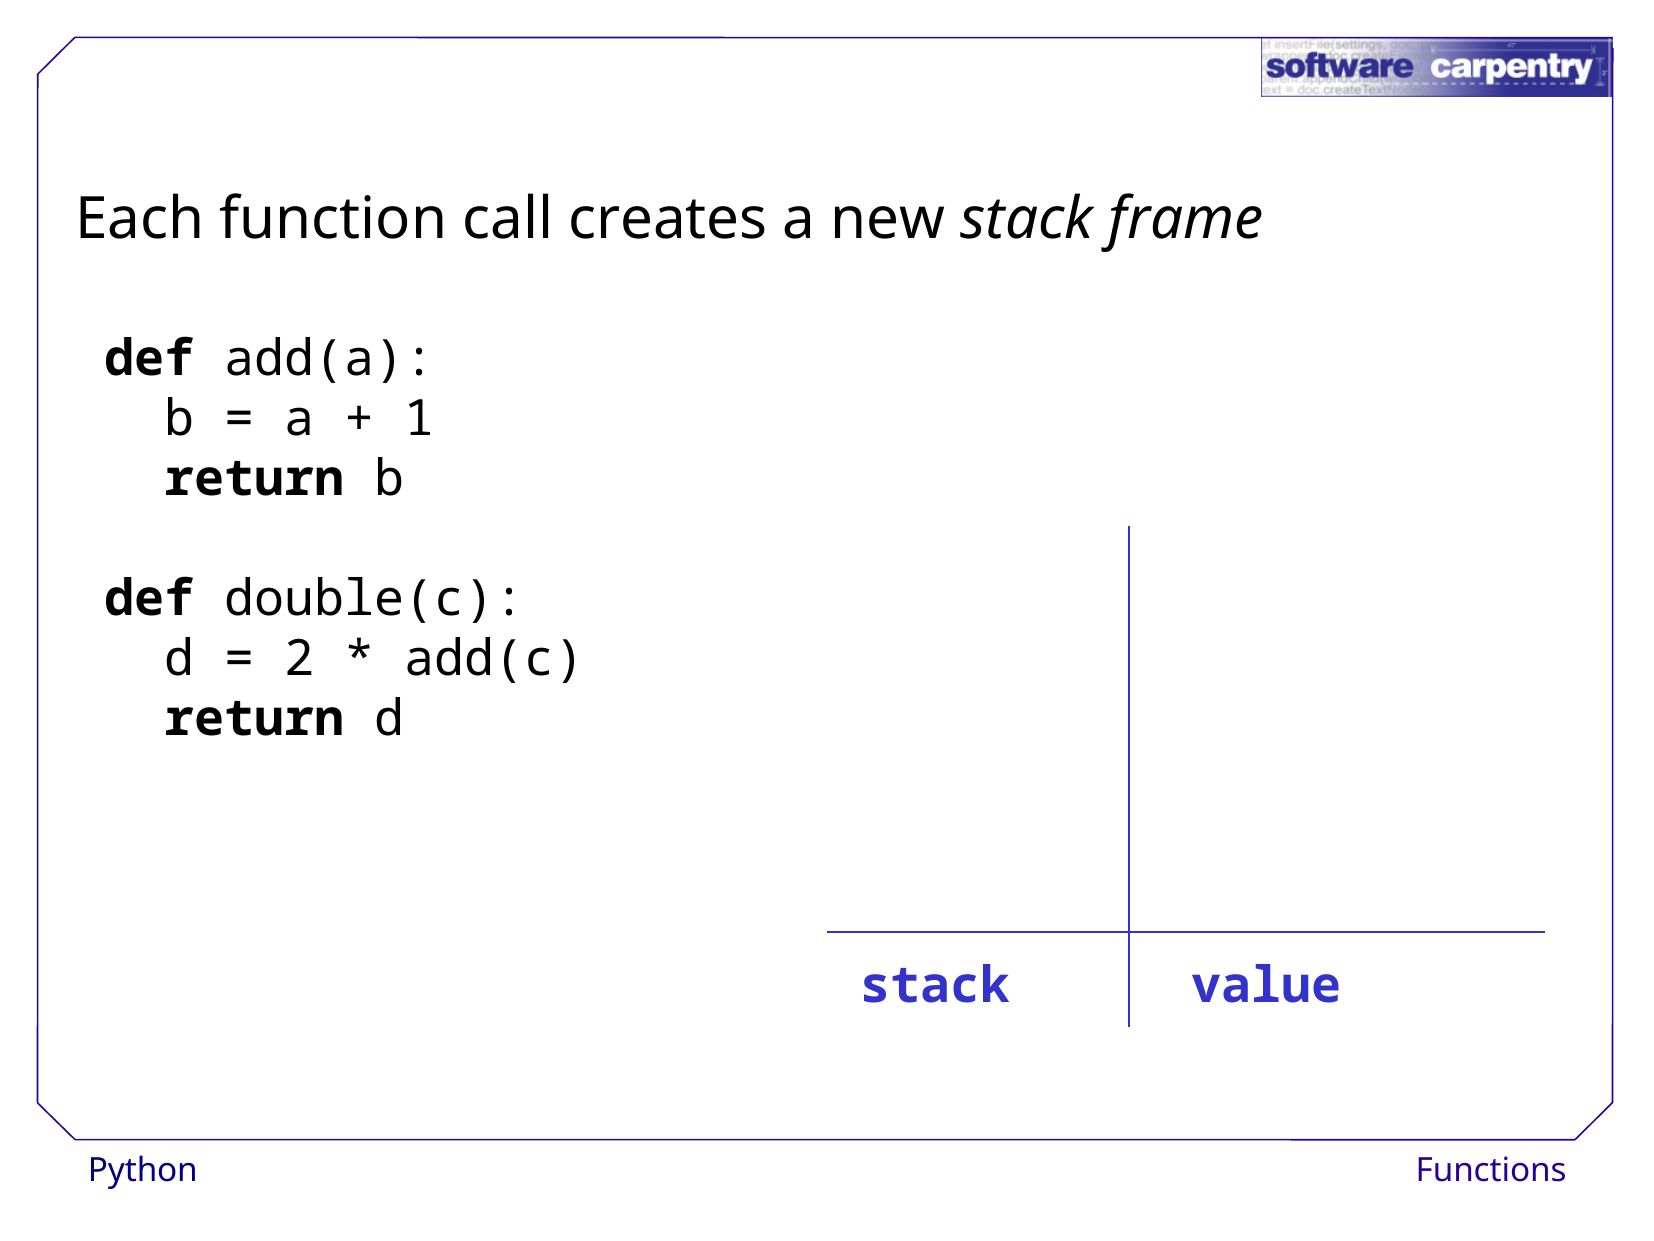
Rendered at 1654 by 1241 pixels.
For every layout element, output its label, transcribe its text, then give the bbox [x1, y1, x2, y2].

text_box stack [845, 950, 1111, 1027]
picture [1261, 39, 1613, 97]
text_box value [1176, 950, 1442, 1027]
text_box def add(a): b = a + 1 return b def double(c): d = 2 * add(c) return d [89, 317, 790, 1074]
text_box Each function call creates a new stack frame [60, 138, 1429, 259]
